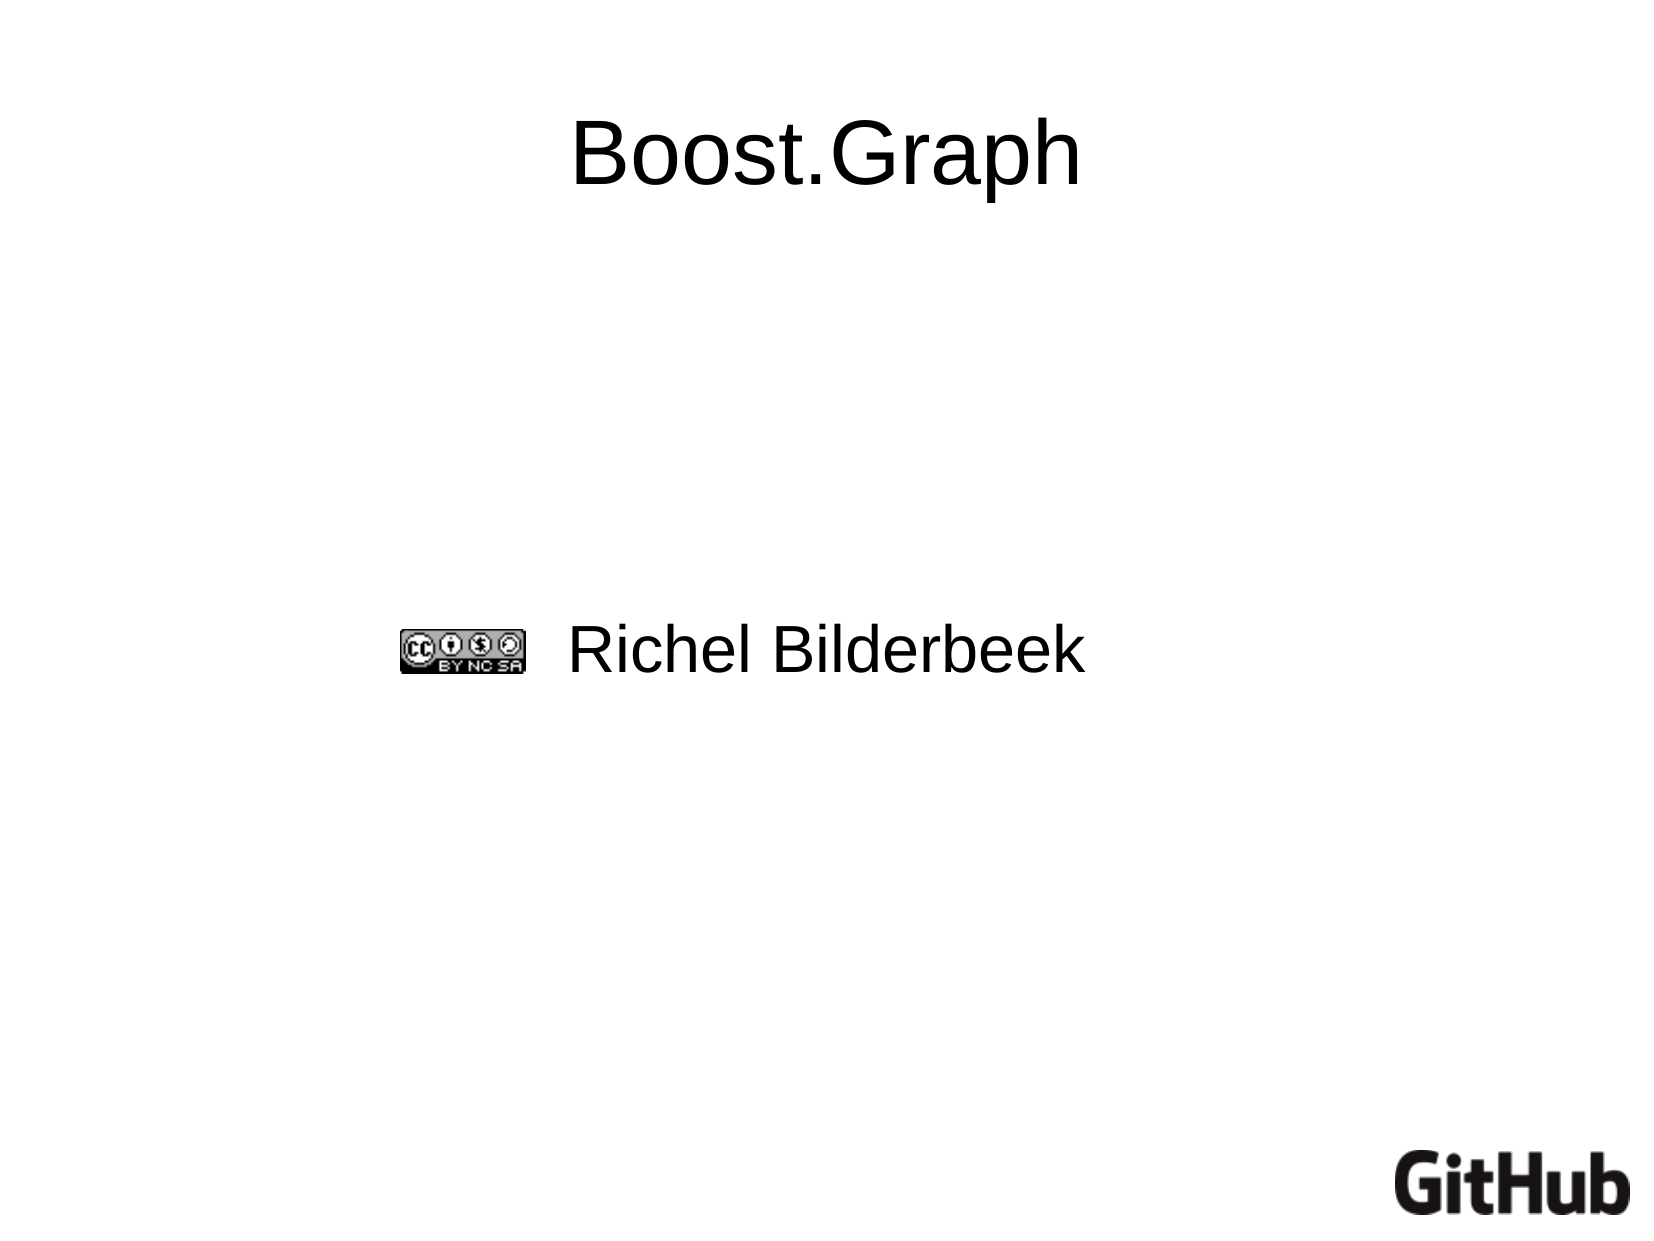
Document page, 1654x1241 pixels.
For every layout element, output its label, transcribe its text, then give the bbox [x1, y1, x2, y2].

picture [400, 629, 526, 674]
picture [1395, 1150, 1630, 1216]
title Boost.Graph [82, 49, 1571, 257]
subtitle Richel Bilderbeek [82, 290, 1571, 1010]
